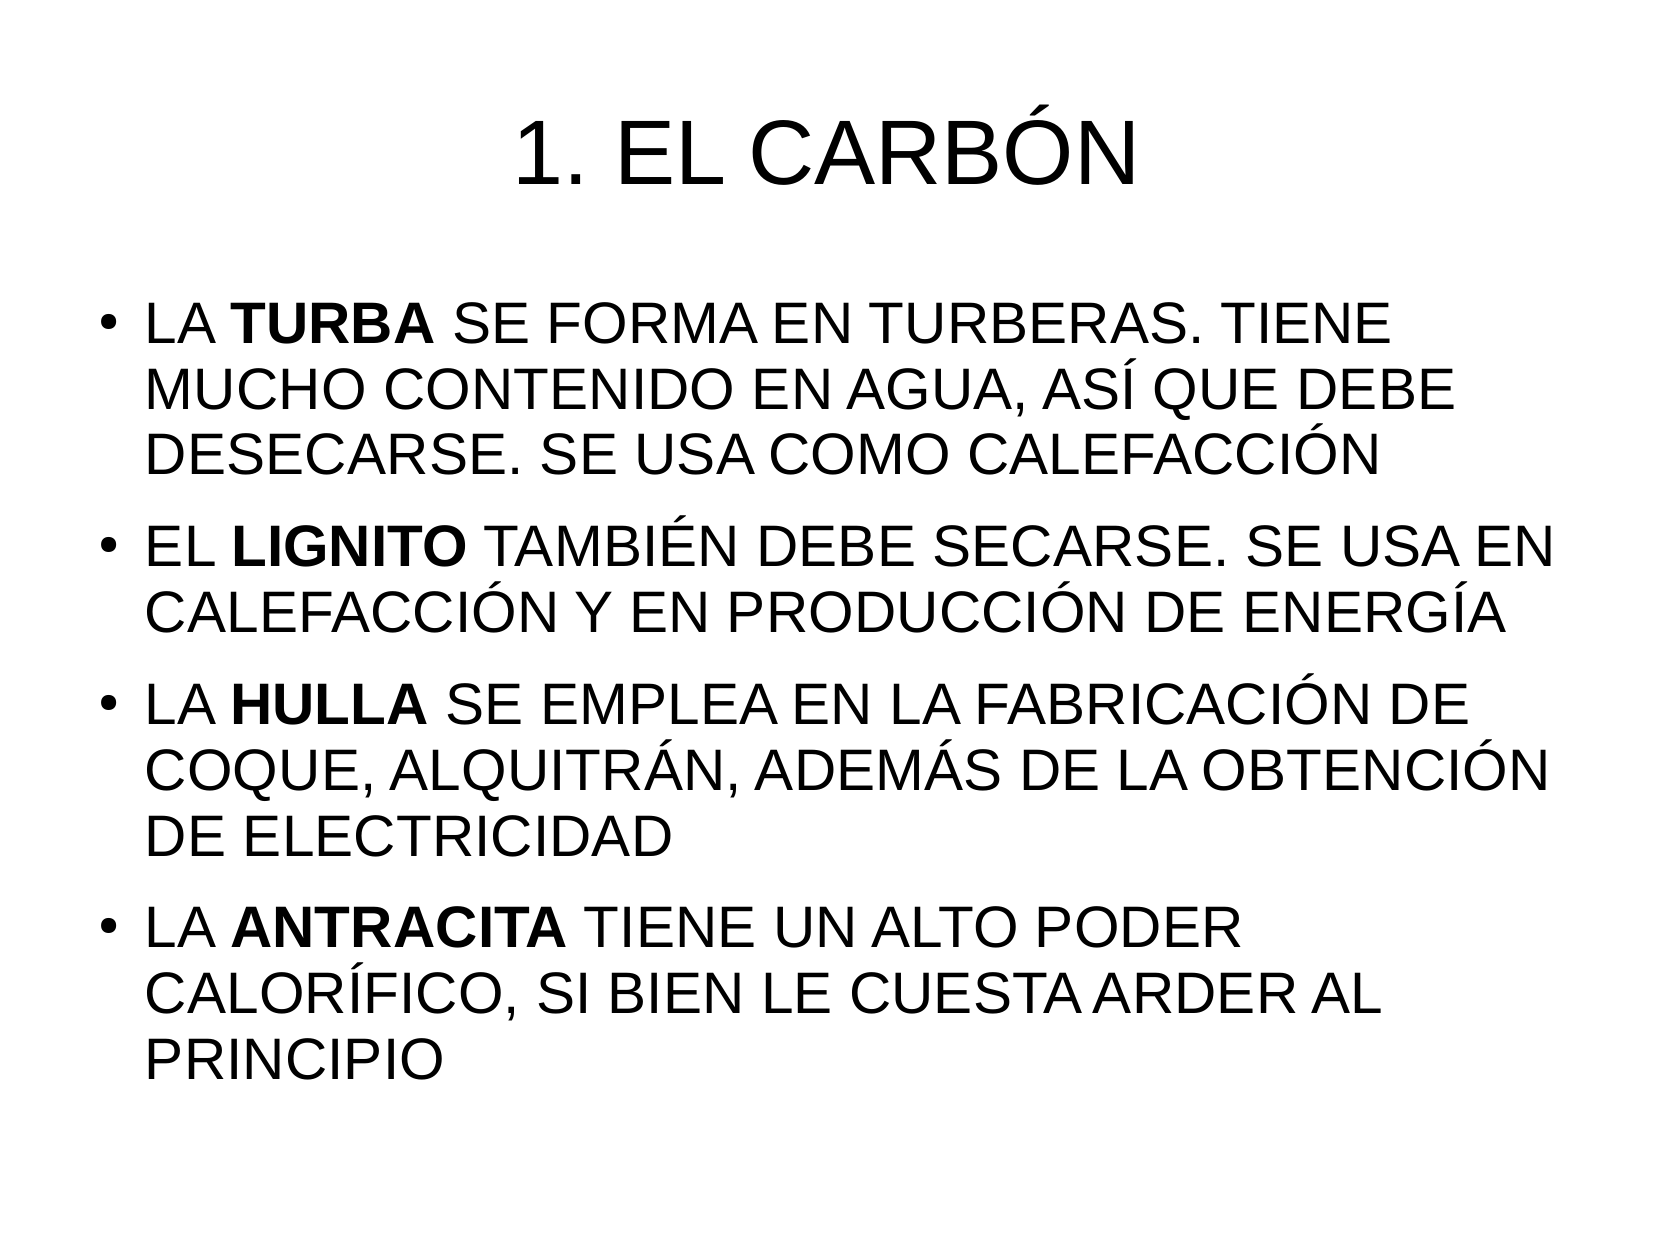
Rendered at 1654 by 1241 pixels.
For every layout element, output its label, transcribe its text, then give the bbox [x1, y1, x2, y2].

list LA TURBA SE FORMA EN TURBERAS. TIENE MUCHO CONTENIDO EN AGUA, ASÍ QUE DEBE DESECARSE. SE USA COMO CALEFACCIÓN EL LIGNITO TAMBIÉN DEBE SECARSE. SE USA EN CALEFACCIÓN Y EN PRODUCCIÓN DE ENERGÍA LA HULLA SE EMPLEA EN LA FABRICACIÓN DE COQUE, ALQUITRÁN, ADEMÁS DE LA OBTENCIÓN DE ELECTRICIDAD LA ANTRACITA TIENE UN ALTO PODER CALORÍFICO, SI BIEN LE CUESTA ARDER AL PRINCIPIO [82, 290, 1571, 1109]
title 1. EL CARBÓN [82, 49, 1571, 257]
